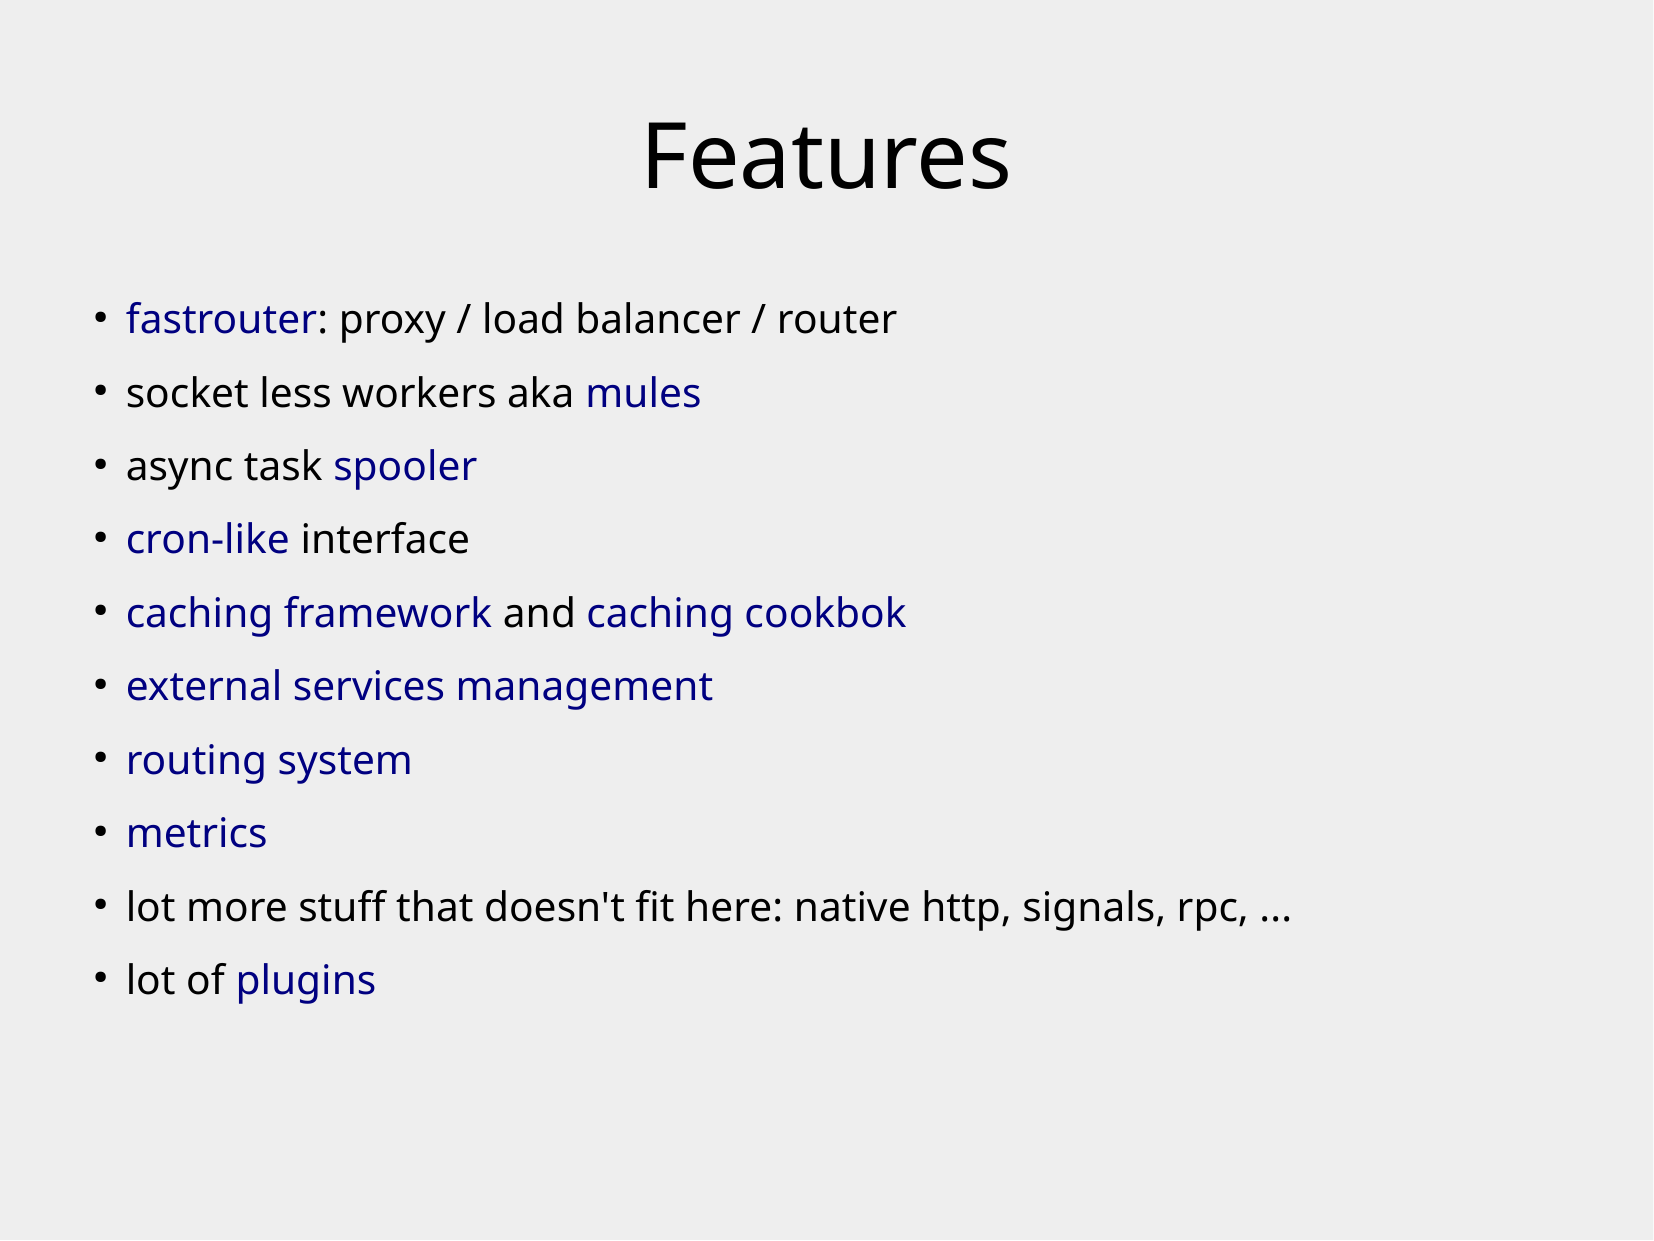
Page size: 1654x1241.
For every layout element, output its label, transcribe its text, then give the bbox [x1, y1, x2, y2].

list fastrouter: proxy / load balancer / router socket less workers aka mules async task spooler cron-like interface caching framework and caching cookbok external services management routing system metrics lot more stuff that doesn't fit here: native http, signals, rpc, ... lot of plugins [82, 290, 1571, 1010]
title Features [82, 49, 1571, 257]
